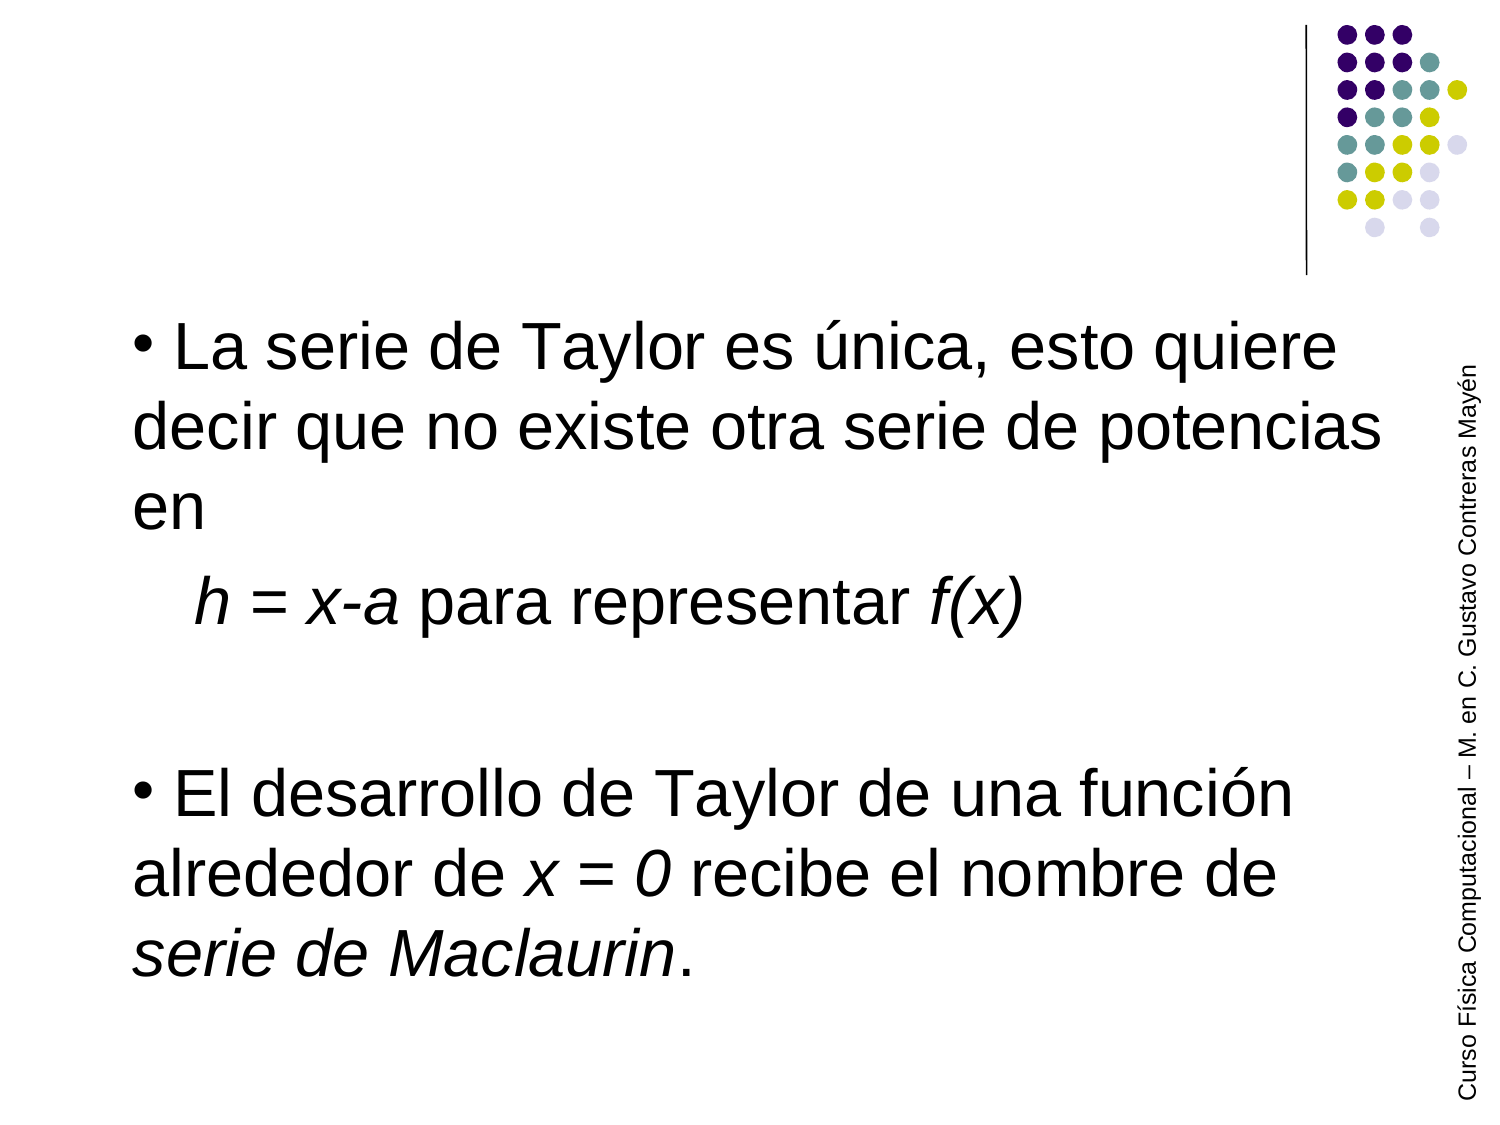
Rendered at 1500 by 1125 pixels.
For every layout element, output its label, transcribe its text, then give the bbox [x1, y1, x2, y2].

text_box La serie de Taylor es única, esto quiere decir que no existe otra serie de potencias en h = x-a para representar f(x) El desarrollo de Taylor de una función alrededor de x = 0 recibe el nombre de serie de Maclaurin. [118, 295, 1424, 1031]
